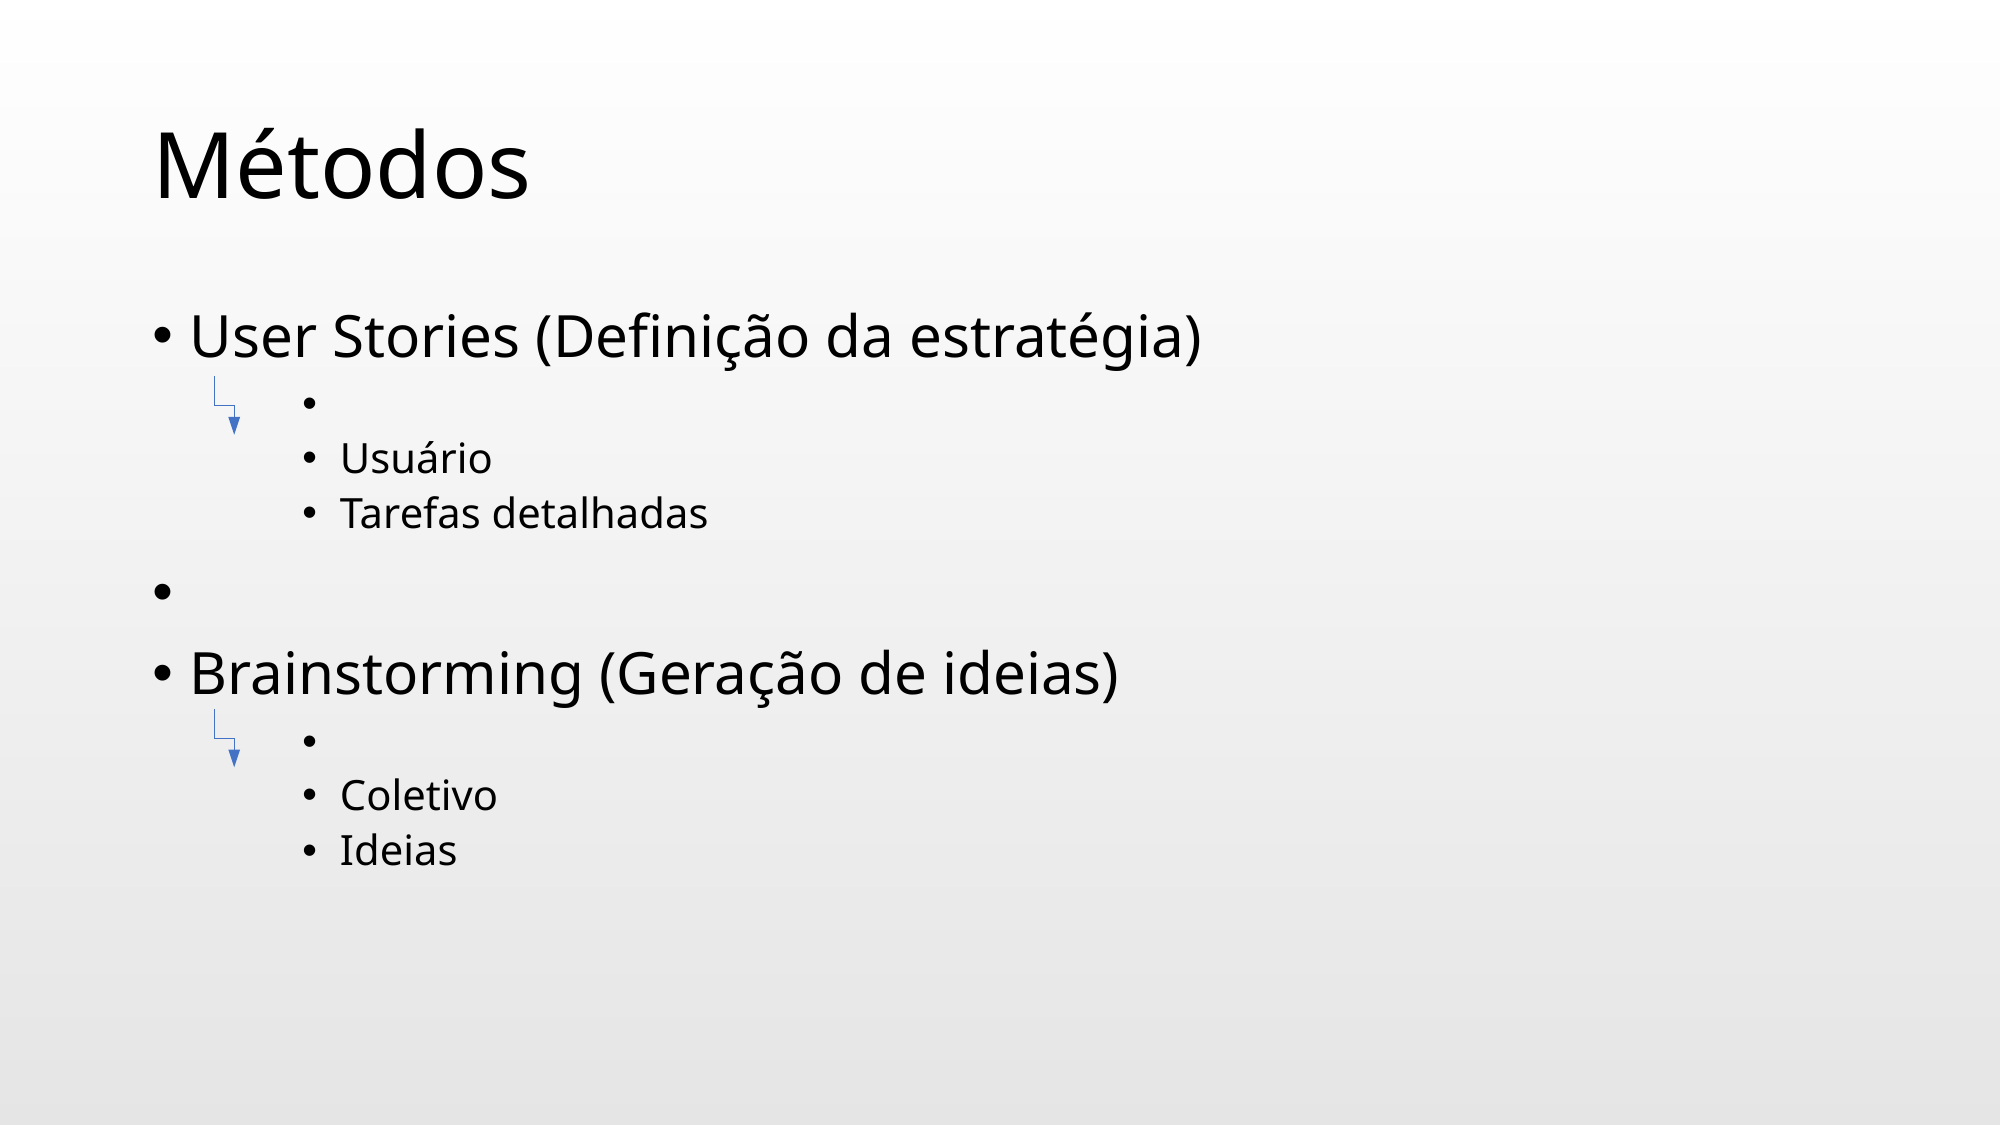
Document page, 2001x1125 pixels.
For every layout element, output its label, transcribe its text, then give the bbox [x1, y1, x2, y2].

title Métodos [137, 59, 1863, 278]
list User Stories (Definição da estratégia) Usuário Tarefas detalhadas Brainstorming (Geração de ideias) Coletivo Ideias [137, 299, 1863, 1014]
